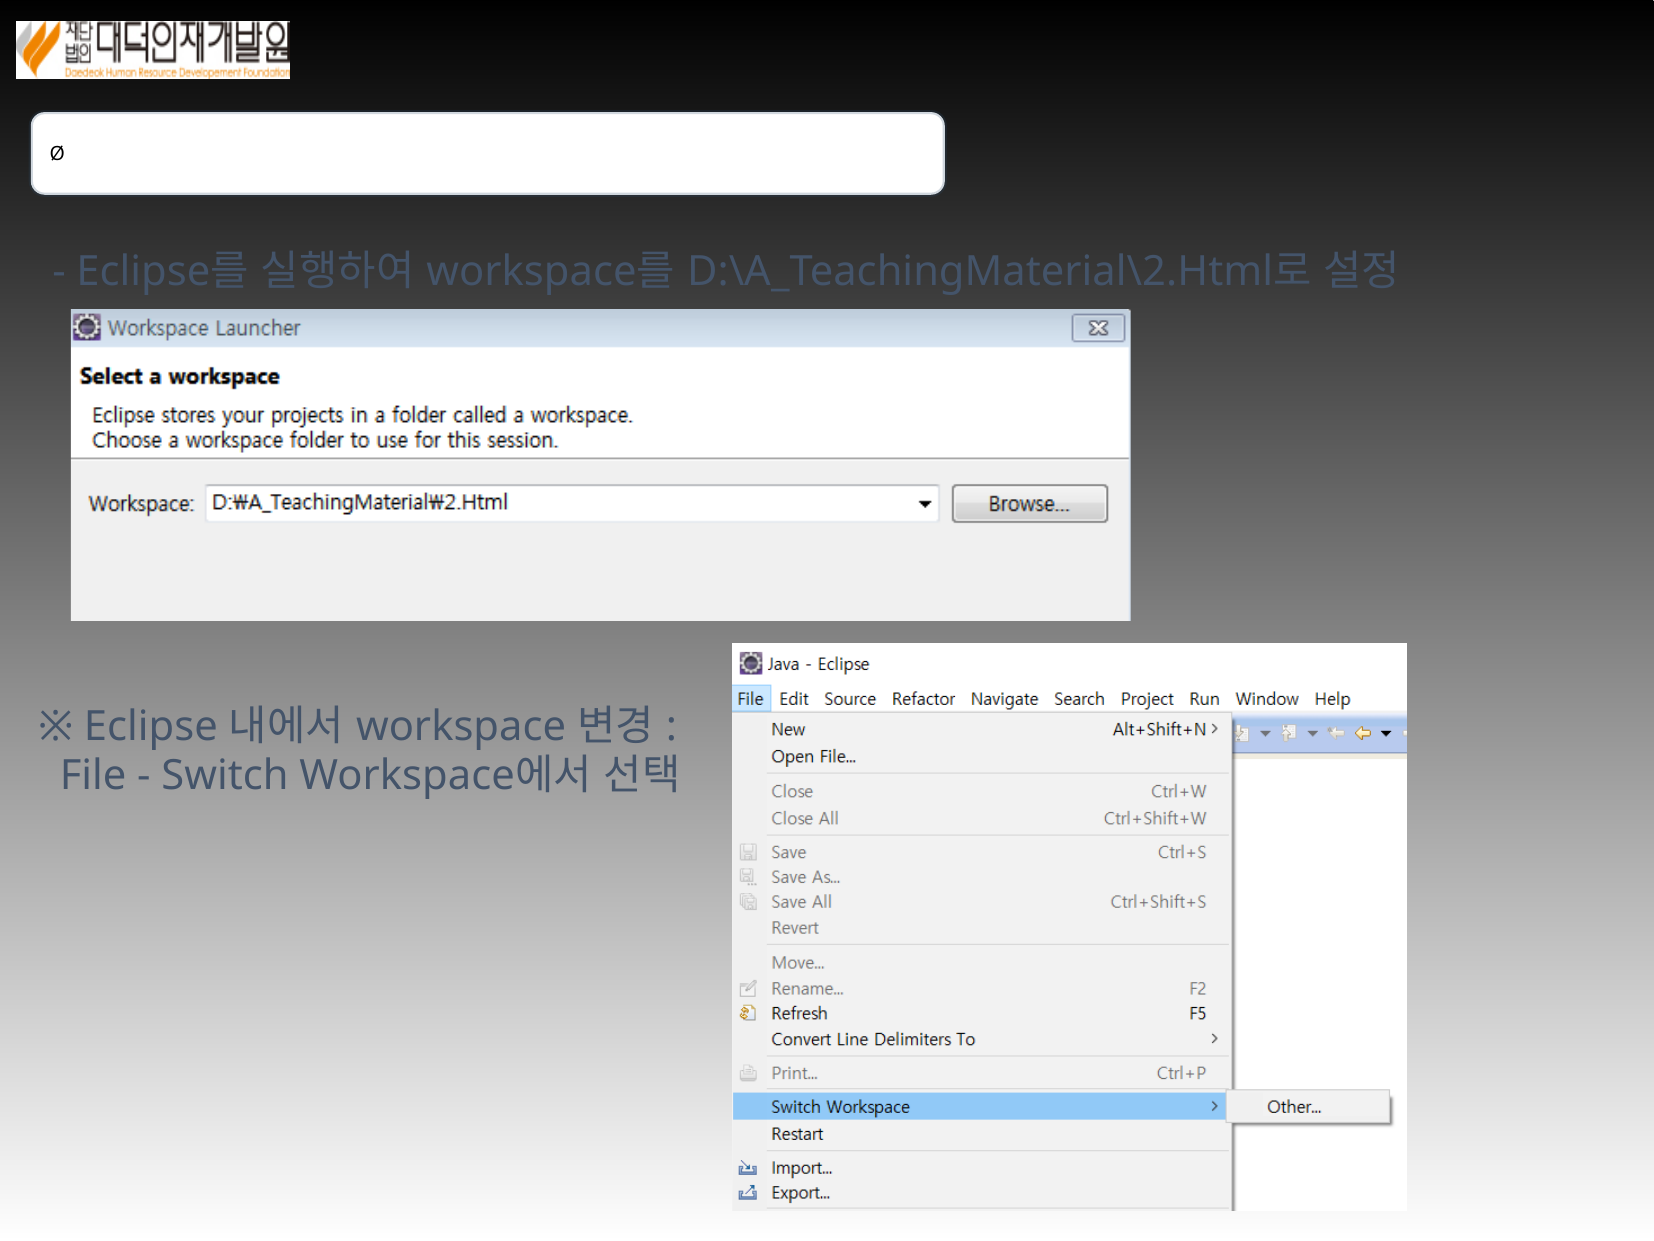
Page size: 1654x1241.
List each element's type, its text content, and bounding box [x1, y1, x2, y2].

text_box - Eclipse를 실행하여 workspace를 D:\A_TeachingMaterial\2.Html로 설정 [0, 231, 1453, 302]
picture [70, 309, 1131, 621]
text_box Eclipse 설정 [30, 112, 945, 195]
text_box ※ Eclipse 내에서 workspace 변경 : File - Switch Workspace에서 선택 [23, 690, 792, 806]
picture [732, 643, 1407, 1211]
picture [16, 21, 290, 79]
